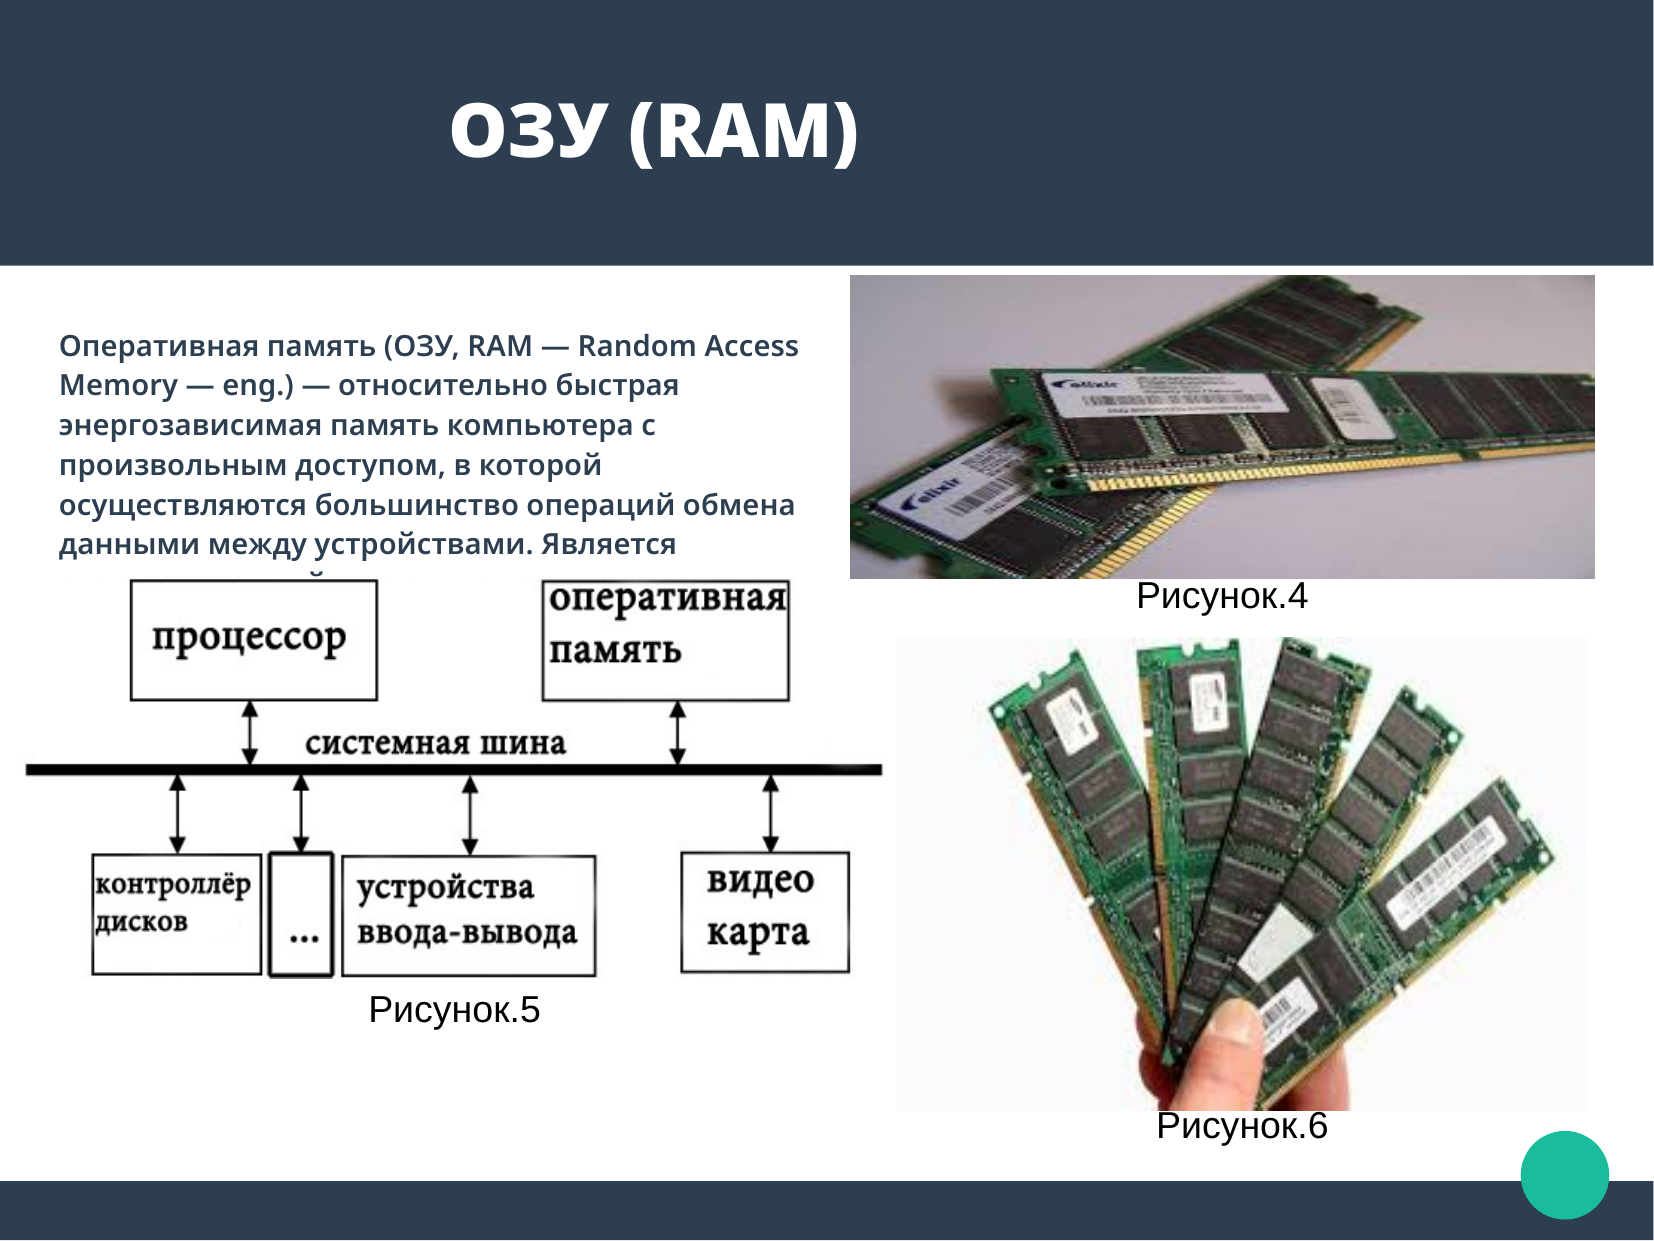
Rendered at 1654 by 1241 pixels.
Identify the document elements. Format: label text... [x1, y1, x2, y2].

picture [23, 275, 1595, 979]
picture [897, 637, 1587, 1111]
list Оперативная память (ОЗУ, RAM — Random Access Memory — eng.) — относительно быстрая энергозависимая память компьютера с произвольным доступом, в которой осуществляются большинство операций обмена данными между устройствами. Является энергозависимой, то есть при отключении питания, все данные на ней стираются. [59, 979, 809, 1152]
list Оперативная память (ОЗУ, RAM — Random Access Memory — eng.) — относительно быстрая энергозависимая память компьютера с произвольным доступом, в которой осуществляются большинство операций обмена данными между устройствами. Является энергозависимой, то есть при отключении питания, все данные на ней стираются. [59, 324, 809, 578]
title ОЗУ (RAM) [59, 49, 1595, 207]
